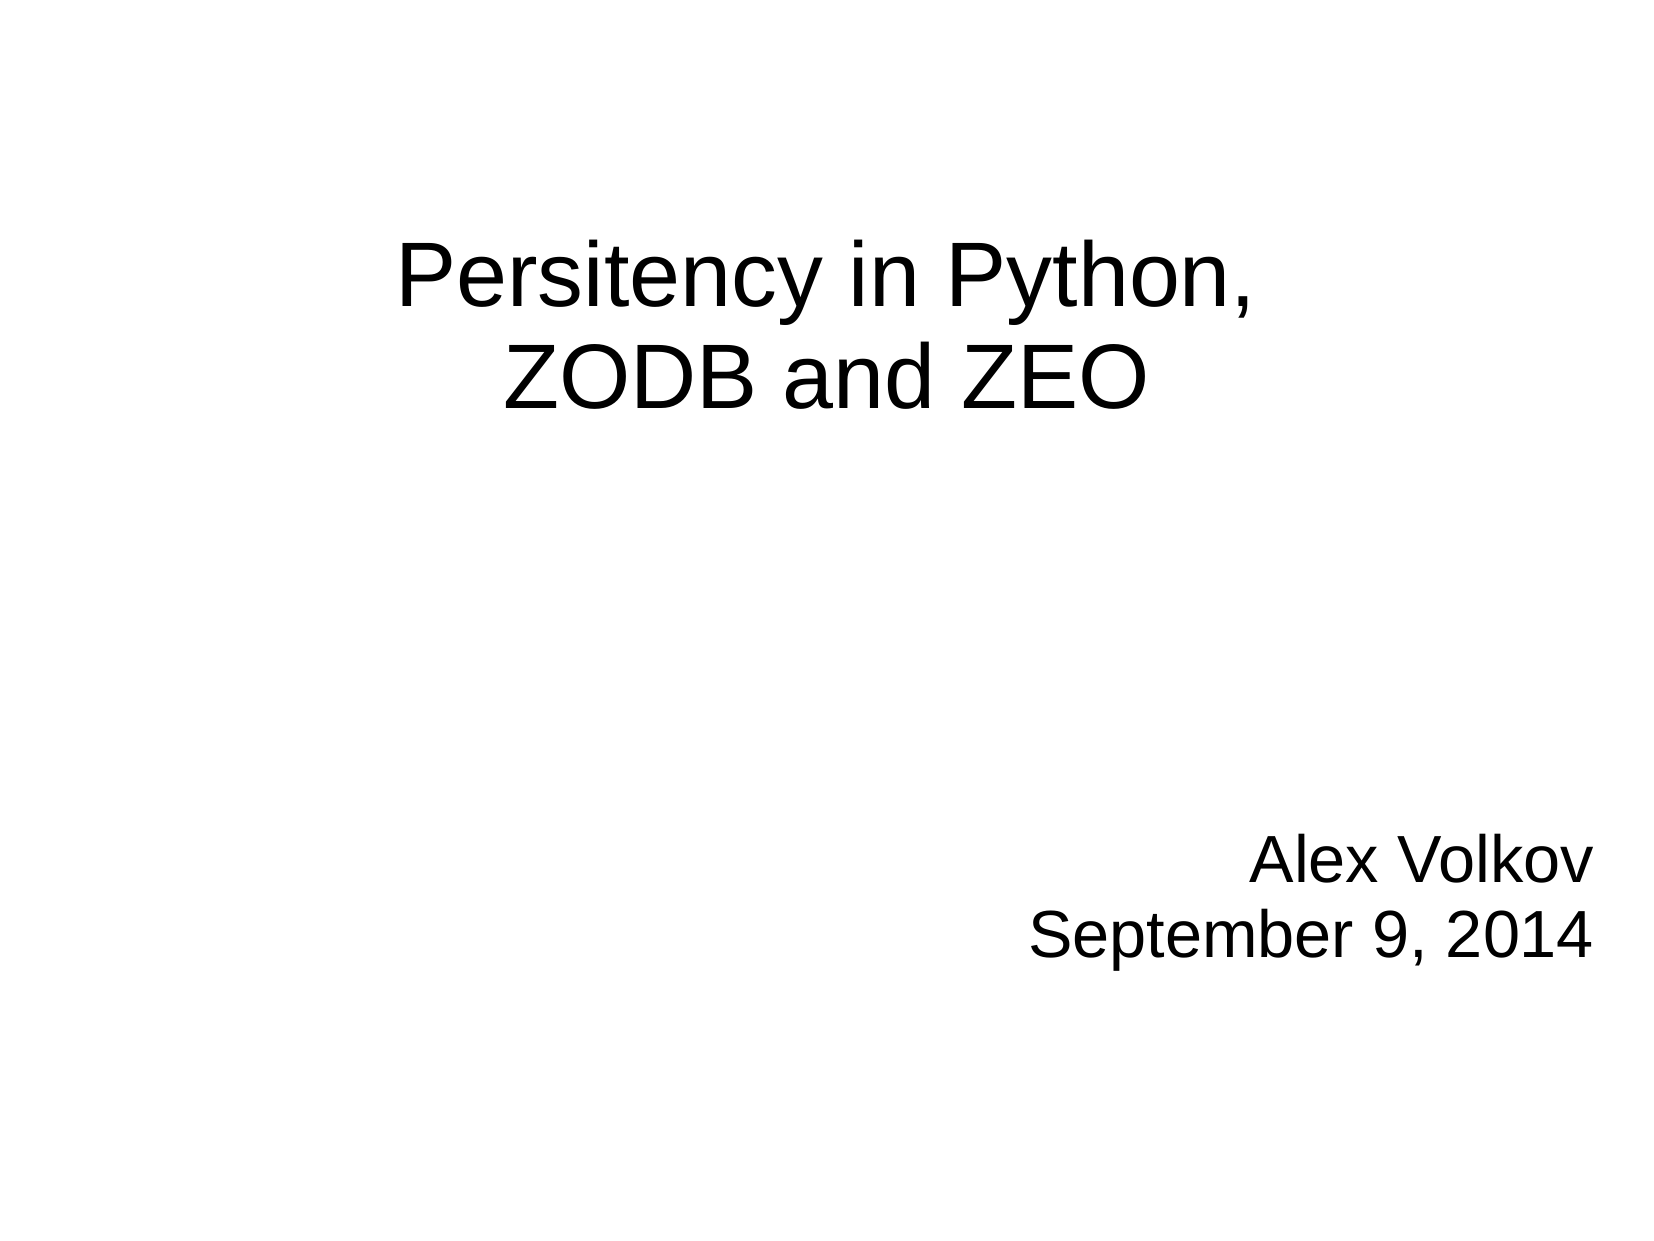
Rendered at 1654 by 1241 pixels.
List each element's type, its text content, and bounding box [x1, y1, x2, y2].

subtitle Alex Volkov September 9, 2014 [106, 779, 1595, 1015]
title Persitency in Python, ZODB and ZEO [82, 49, 1571, 603]
